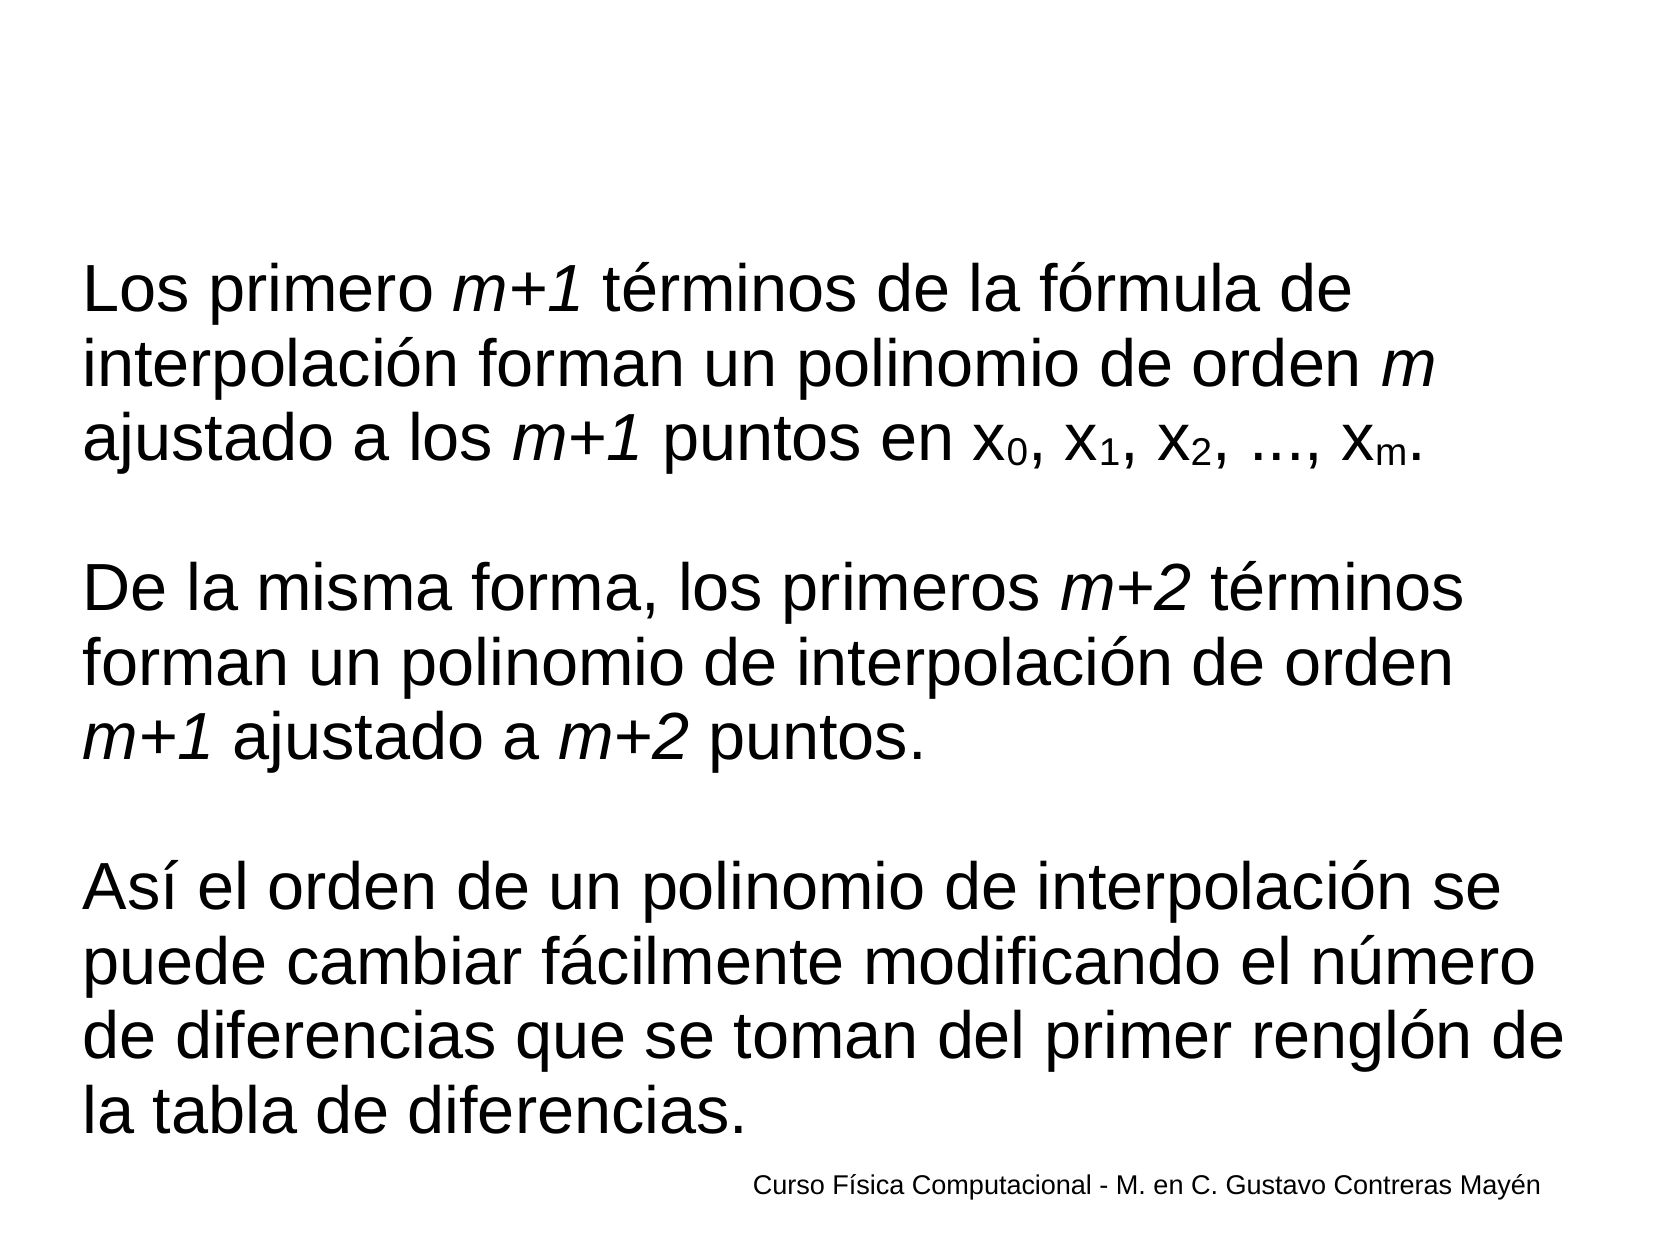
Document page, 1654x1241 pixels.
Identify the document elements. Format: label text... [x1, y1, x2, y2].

subtitle Los primero m+1 términos de la fórmula de interpolación forman un polinomio de orden m ajustado a los m+1 puntos en x0, x1, x2, ..., xm. De la misma forma, los primeros m+2 términos forman un polinomio de interpolación de orden m+1 ajustado a m+2 puntos. Así el orden de un polinomio de interpolación se puede cambiar fácilmente modificando el número de diferencias que se toman del primer renglón de la tabla de diferencias. [82, 186, 1571, 1212]
